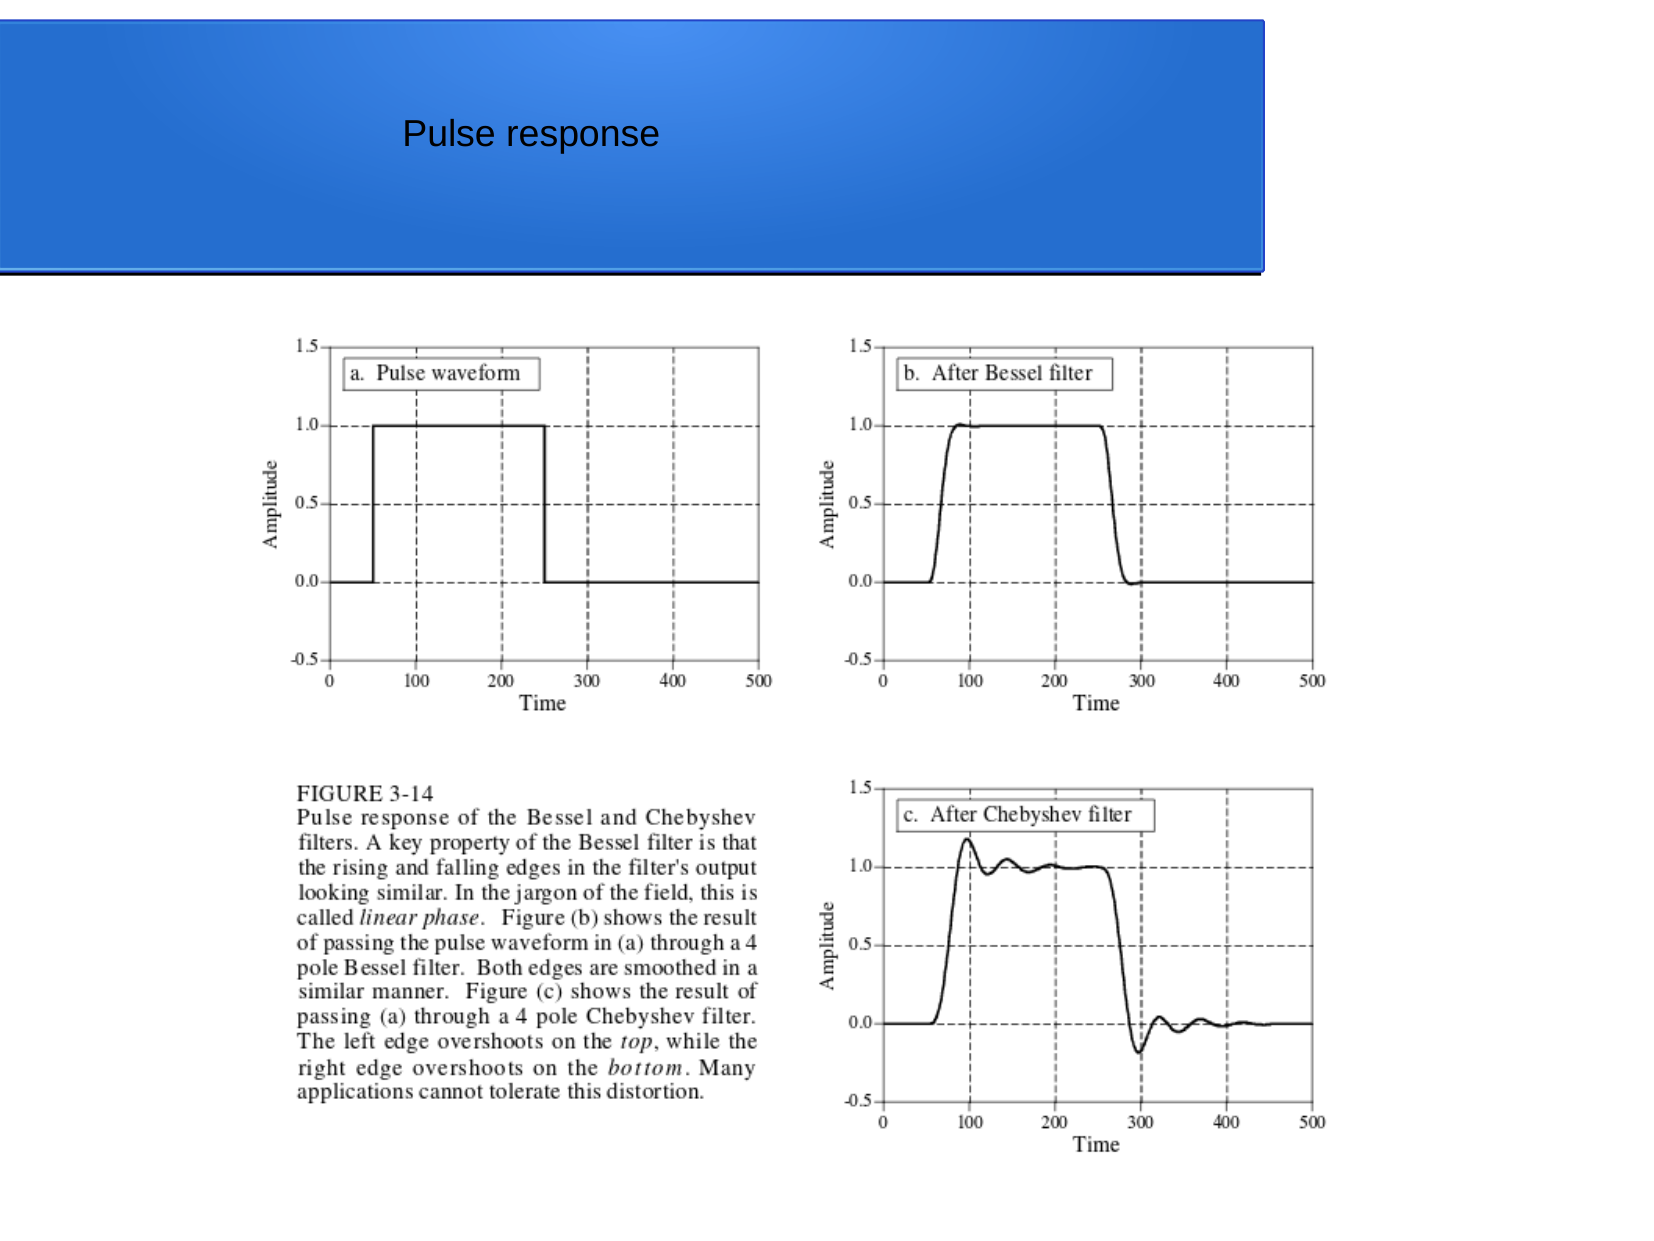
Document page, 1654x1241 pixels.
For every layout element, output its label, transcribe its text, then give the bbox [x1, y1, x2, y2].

text_box Pulse response [387, 105, 676, 162]
picture [244, 299, 1381, 1174]
